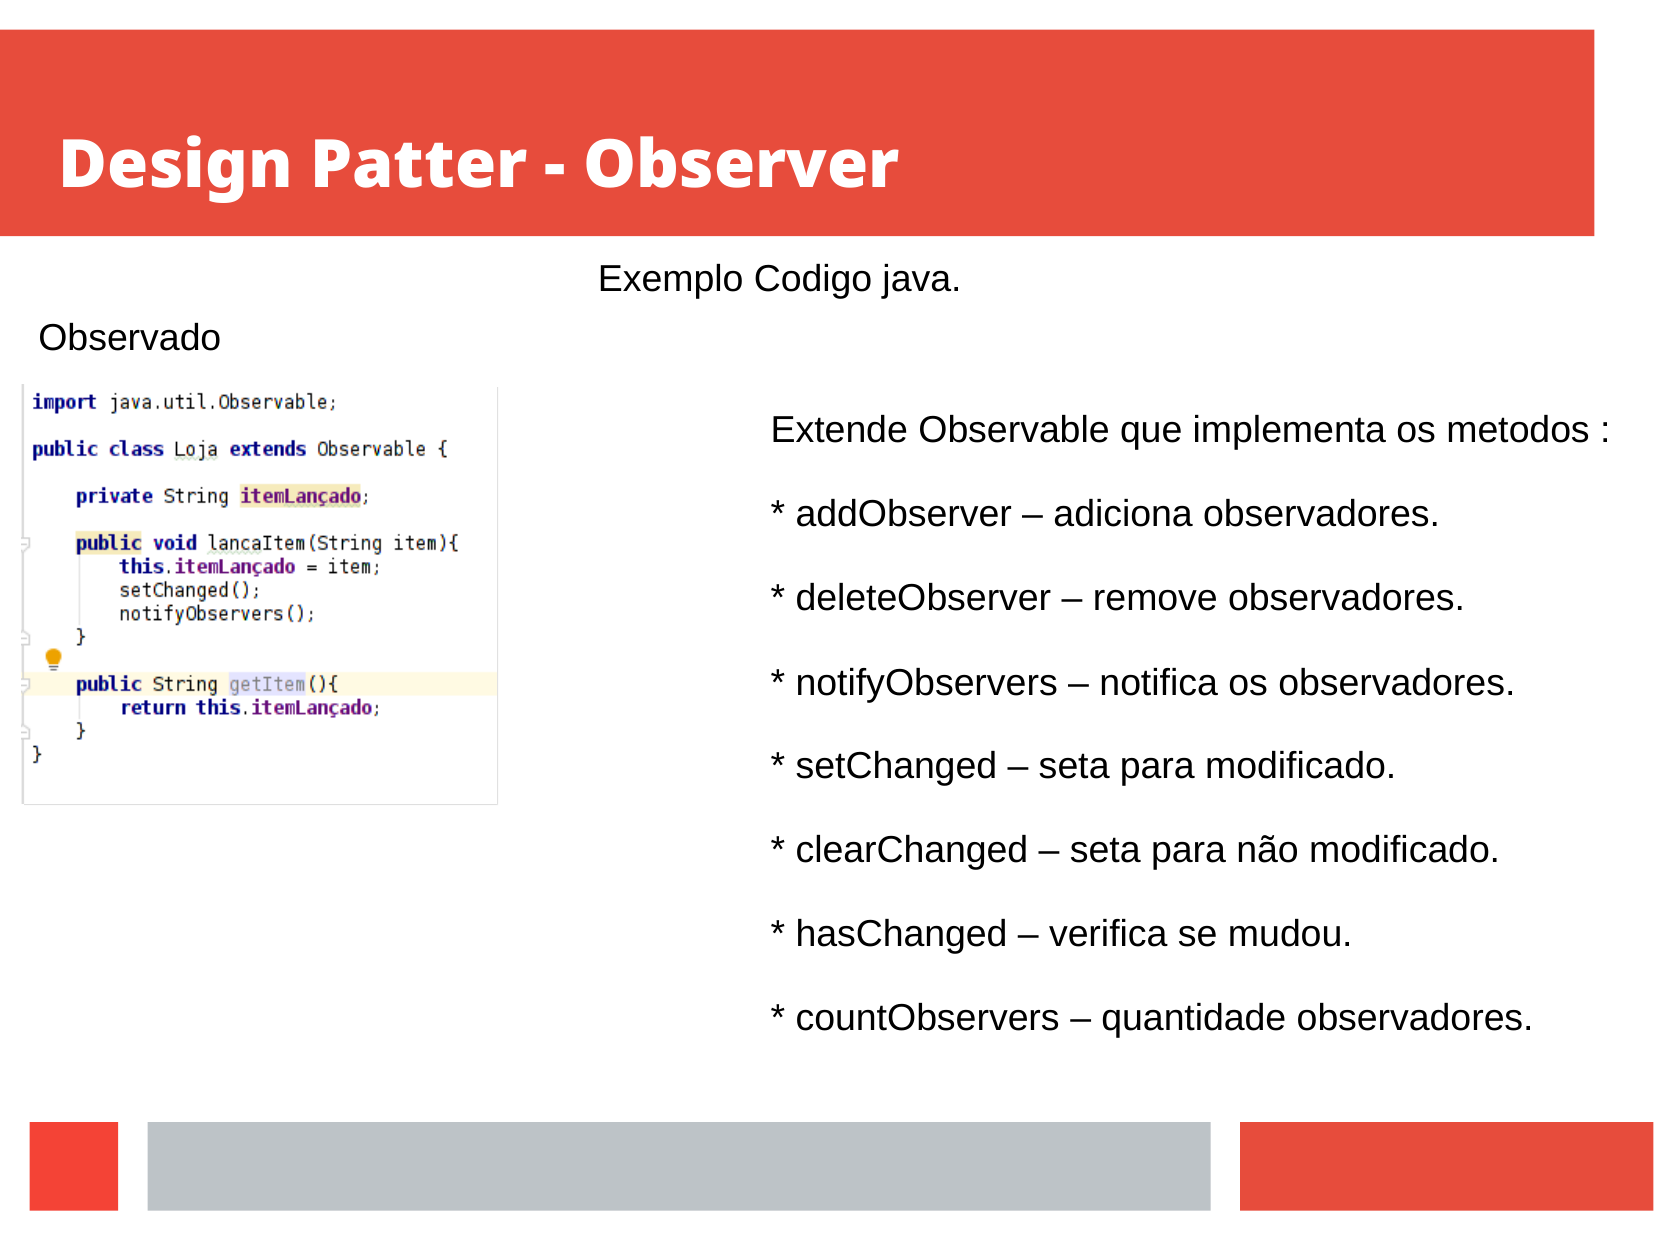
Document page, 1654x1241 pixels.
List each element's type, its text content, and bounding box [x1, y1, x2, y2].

list [59, 324, 1565, 1093]
text_box Observado [23, 309, 237, 367]
text_box Extende Observable que implementa os metodos : * addObserver – adiciona observadores. * deleteObserver – remove observadores. * notifyObservers – notifica os observadores. * setChanged – seta para modificado. * clearChanged – seta para não modificado. * hasChanged – verifica se mudou. * countObservers – quantidade observadores. [755, 401, 1637, 1047]
picture [21, 384, 497, 804]
title Design Patter - Observer [59, 59, 1595, 207]
text_box Exemplo Codigo java. [583, 250, 977, 308]
